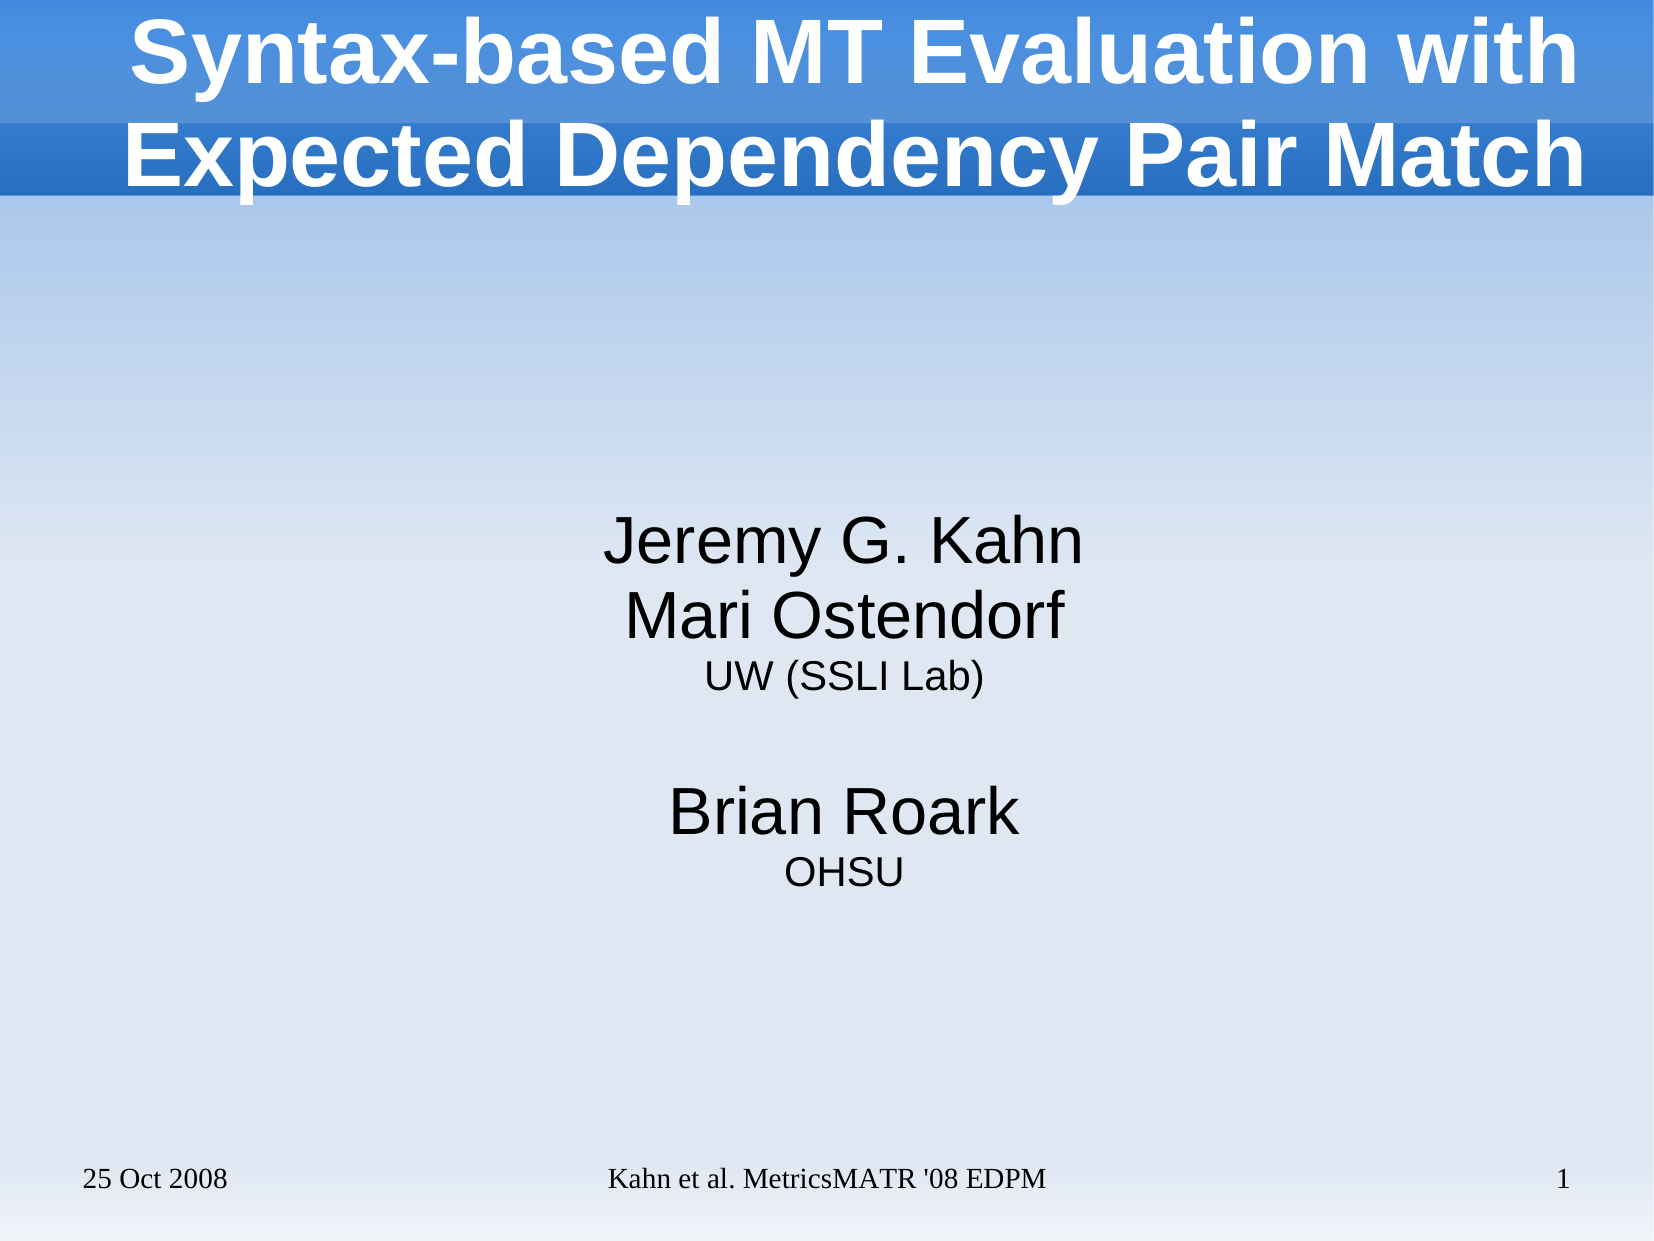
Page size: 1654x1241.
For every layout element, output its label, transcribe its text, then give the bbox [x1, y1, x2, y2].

picture [0, 0, 1654, 1241]
subtitle Jeremy G. Kahn Mari Ostendorf UW (SSLI Lab) Brian Roark OHSU [82, 290, 1571, 1109]
title Syntax-based MT Evaluation with Expected Dependency Pair Match [112, 0, 1600, 206]
